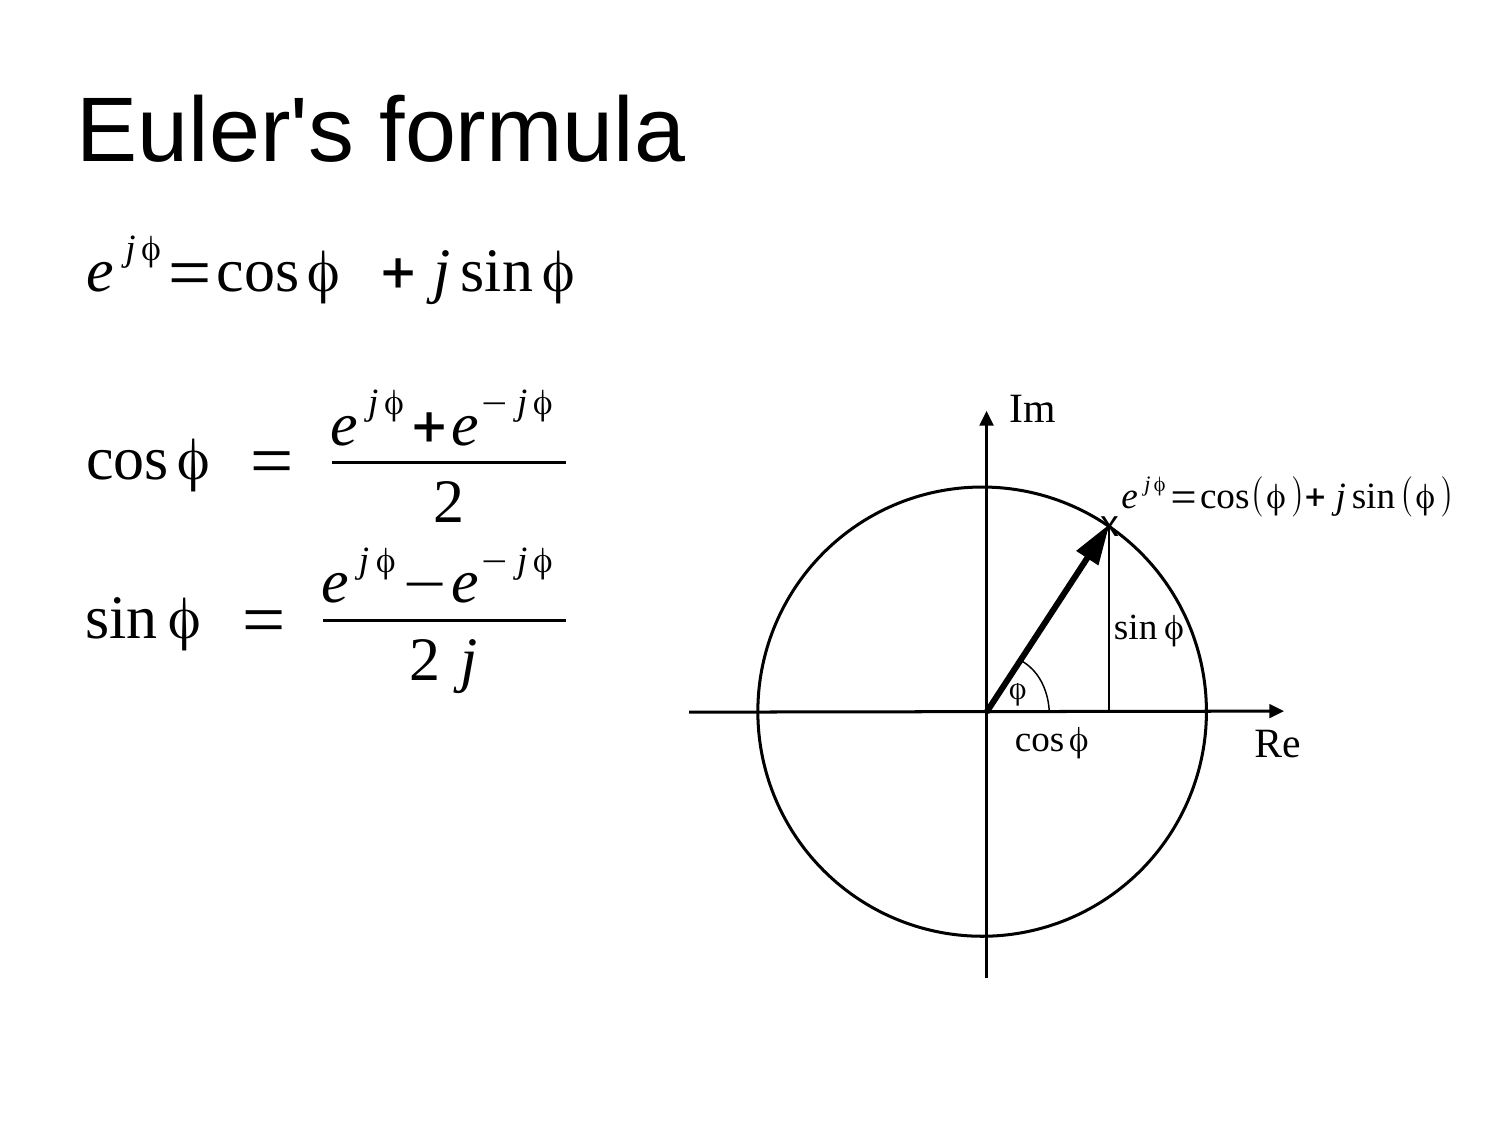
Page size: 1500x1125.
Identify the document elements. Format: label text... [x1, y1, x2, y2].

text_box [988, 713, 1207, 937]
chart [1110, 606, 1193, 649]
text_box [757, 487, 985, 710]
text_box [1110, 560, 1181, 606]
chart [1114, 471, 1459, 563]
text_box [1025, 560, 1108, 710]
text_box x [1101, 533, 1108, 560]
text_box x [1085, 494, 1114, 560]
text_box [988, 487, 1085, 702]
chart [1008, 719, 1098, 762]
chart [79, 233, 588, 694]
text_box [757, 714, 985, 937]
title Euler's formula [76, 25, 1500, 233]
text_box Re [1239, 704, 1316, 774]
text_box [1110, 635, 1207, 709]
text_box Im [994, 370, 1071, 439]
text_box [993, 664, 1048, 710]
chart [1002, 683, 1036, 709]
